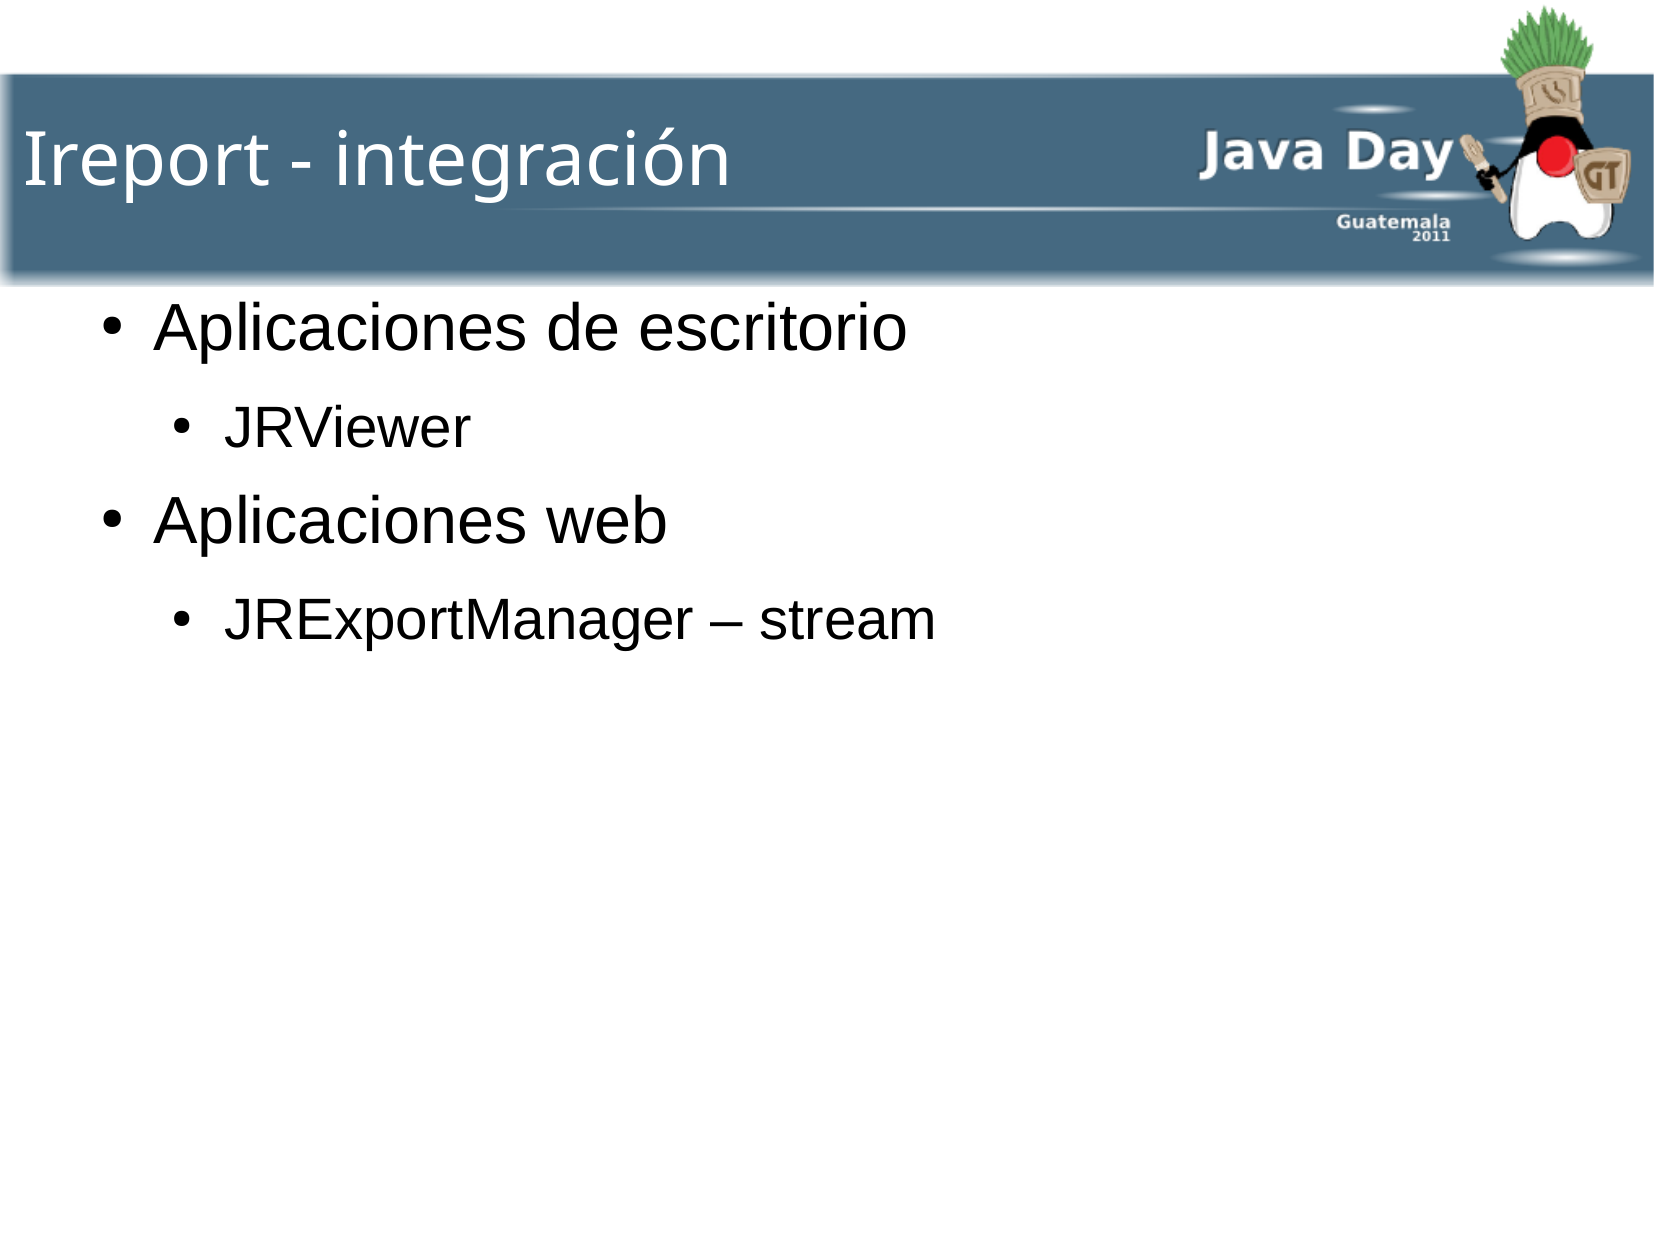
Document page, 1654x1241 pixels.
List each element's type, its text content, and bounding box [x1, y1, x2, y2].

title Ireport - integración [23, 60, 1512, 253]
list Aplicaciones de escritorio JRViewer Aplicaciones web JRExportManager – stream [82, 290, 1571, 1109]
picture [0, 3, 1654, 287]
